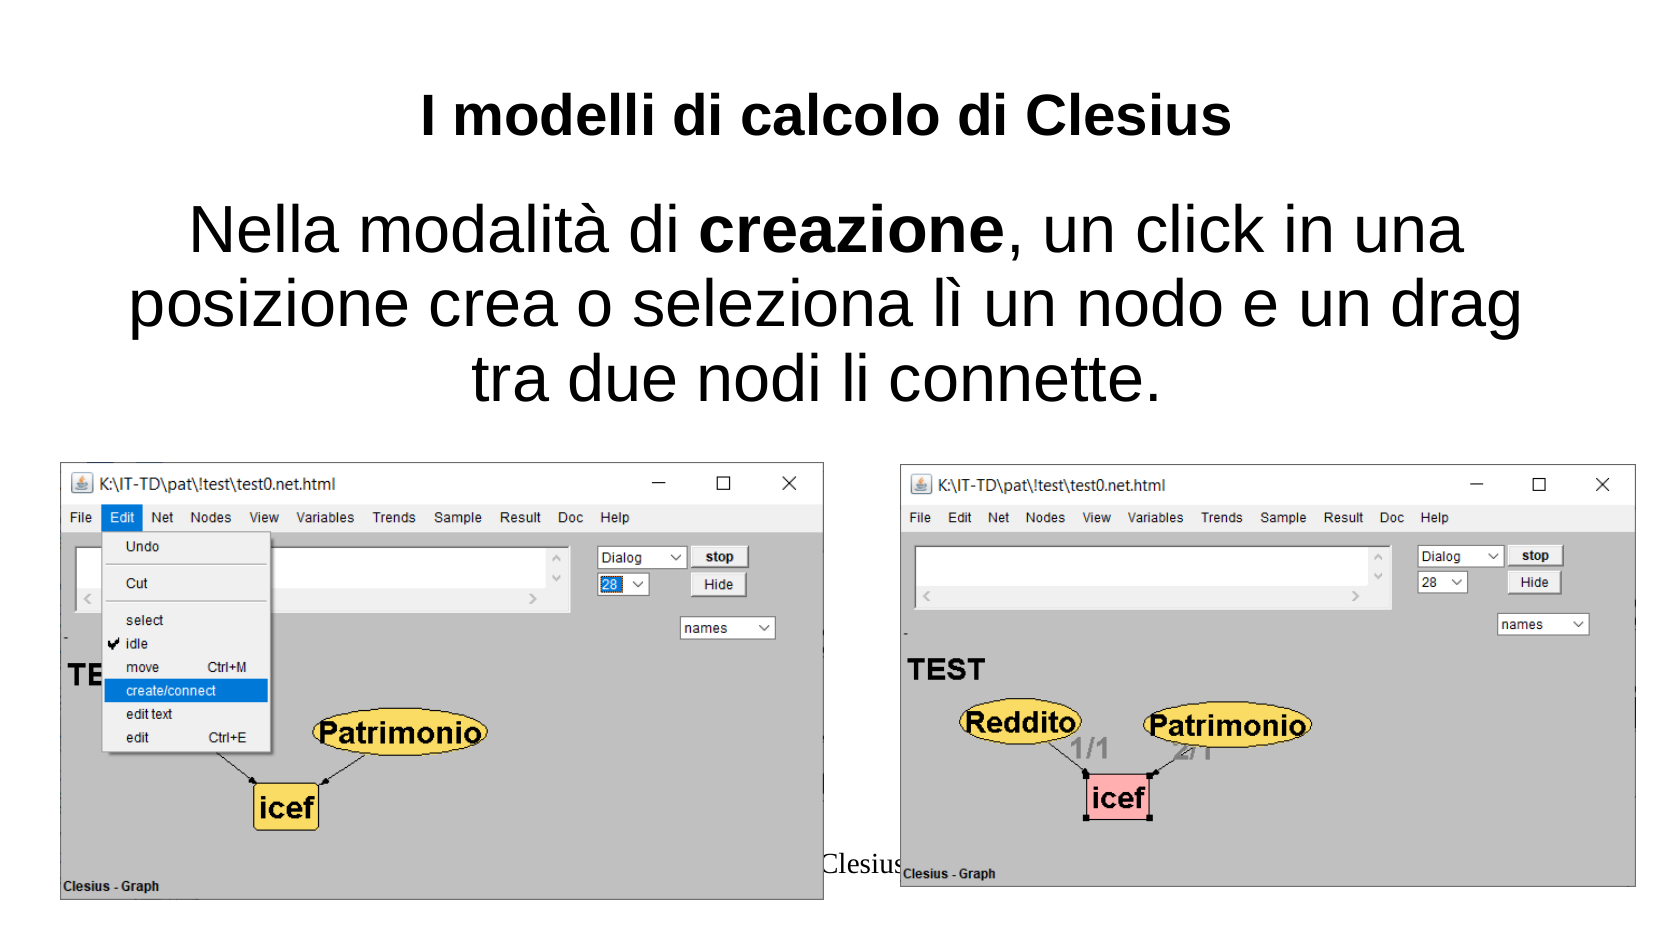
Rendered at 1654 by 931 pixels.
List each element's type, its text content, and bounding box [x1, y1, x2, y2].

subtitle Nella modalità di creazione, un click in una posizione crea o seleziona lì un nodo e un drag tra due nodi li connette. [82, 180, 1571, 428]
picture [900, 464, 1636, 887]
title I modelli di calcolo di Clesius [82, 37, 1571, 180]
picture [60, 462, 824, 901]
